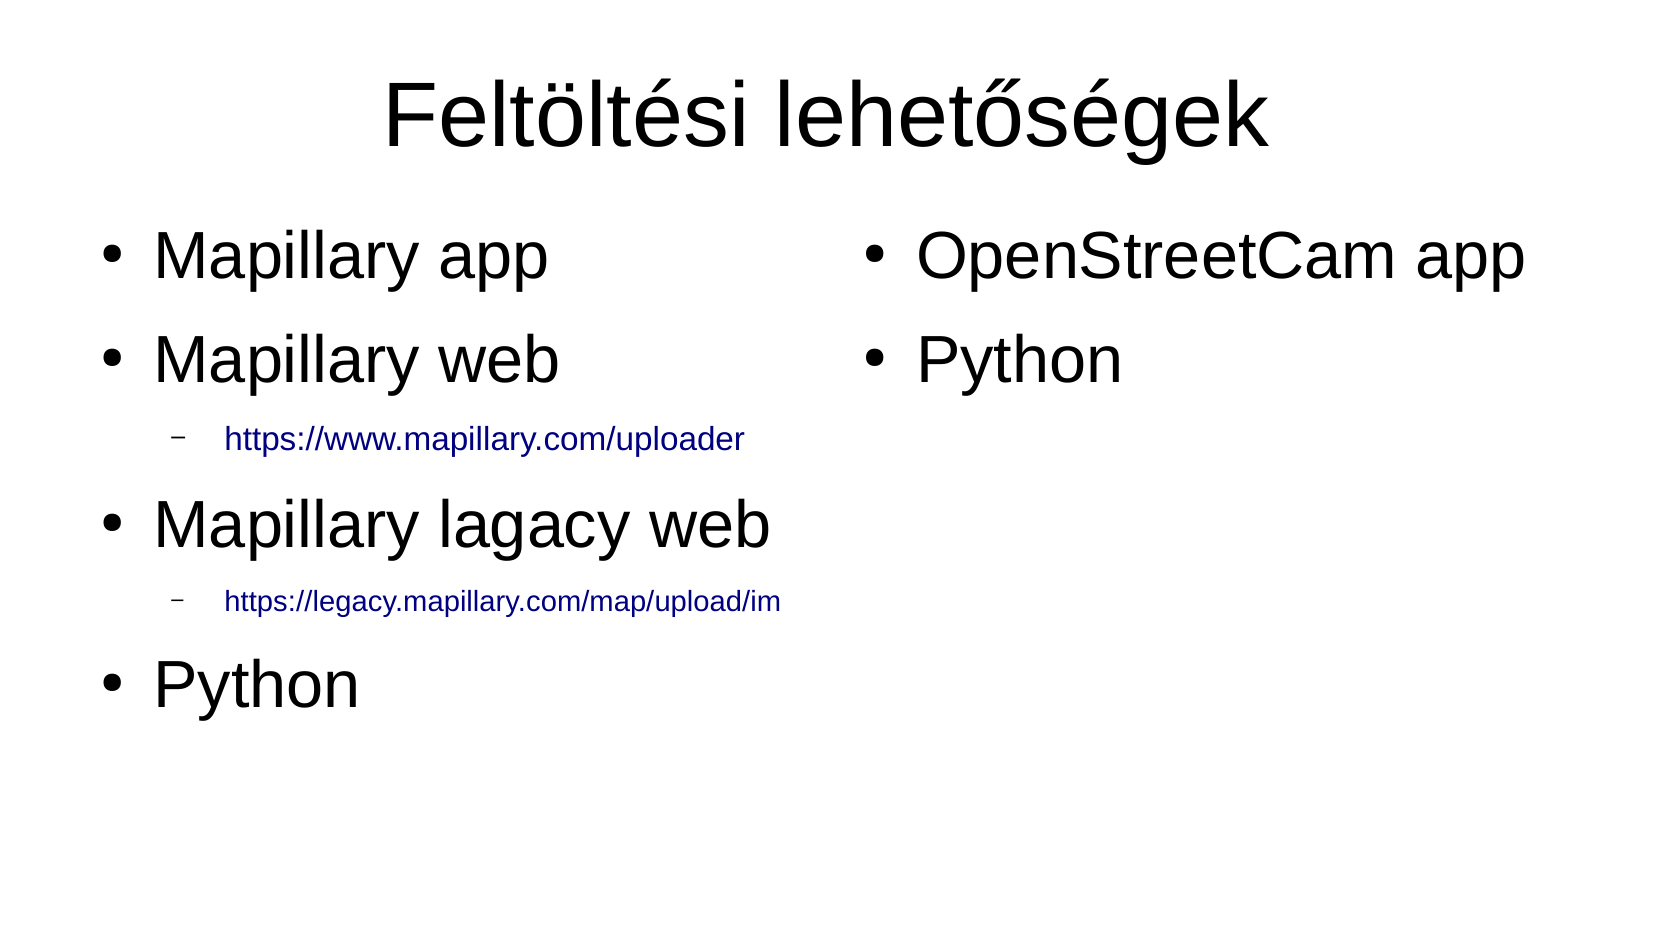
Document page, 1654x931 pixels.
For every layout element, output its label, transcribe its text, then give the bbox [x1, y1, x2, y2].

list Mapillary app Mapillary web https://www.mapillary.com/uploader Mapillary lagacy web https://legacy.mapillary.com/map/upload/im Python [82, 217, 809, 758]
list OpenStreetCam app Python [845, 217, 1572, 758]
title Feltöltési lehetőségek [82, 37, 1571, 193]
